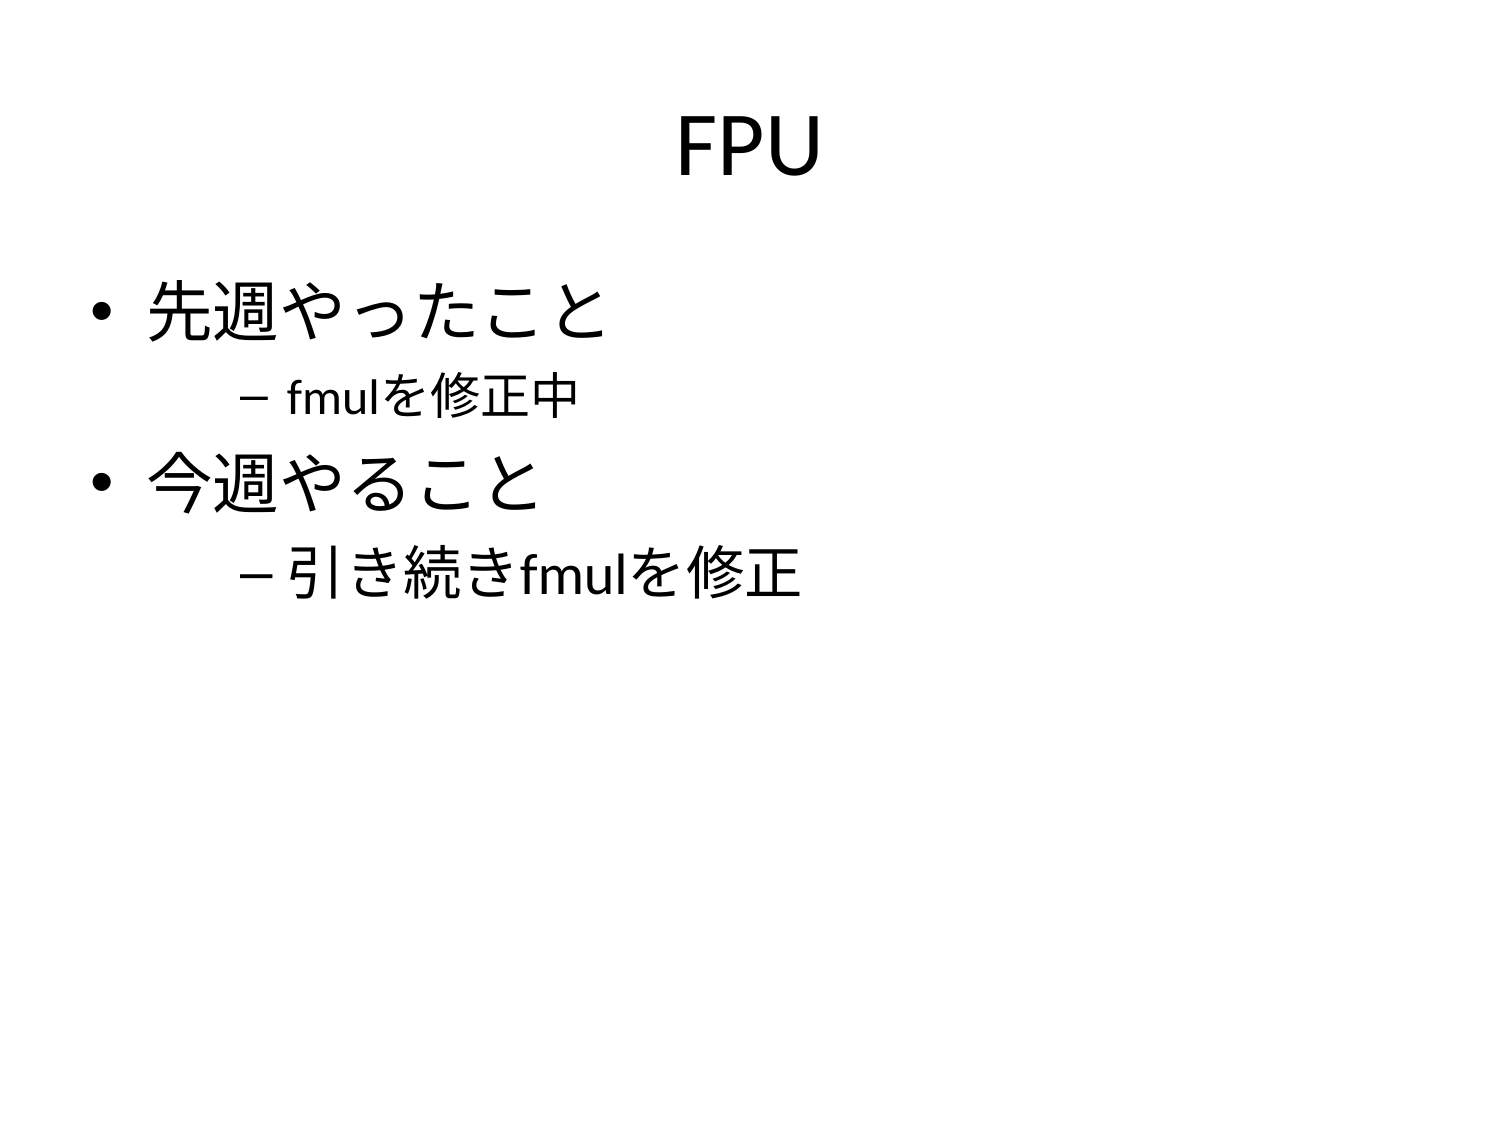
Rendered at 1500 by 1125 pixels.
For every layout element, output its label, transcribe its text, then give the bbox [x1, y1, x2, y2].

list 先週やったこと fmulを修正中 今週やること 引き続きfmulを修正 [75, 262, 1426, 1005]
title FPU [75, 45, 1426, 233]
